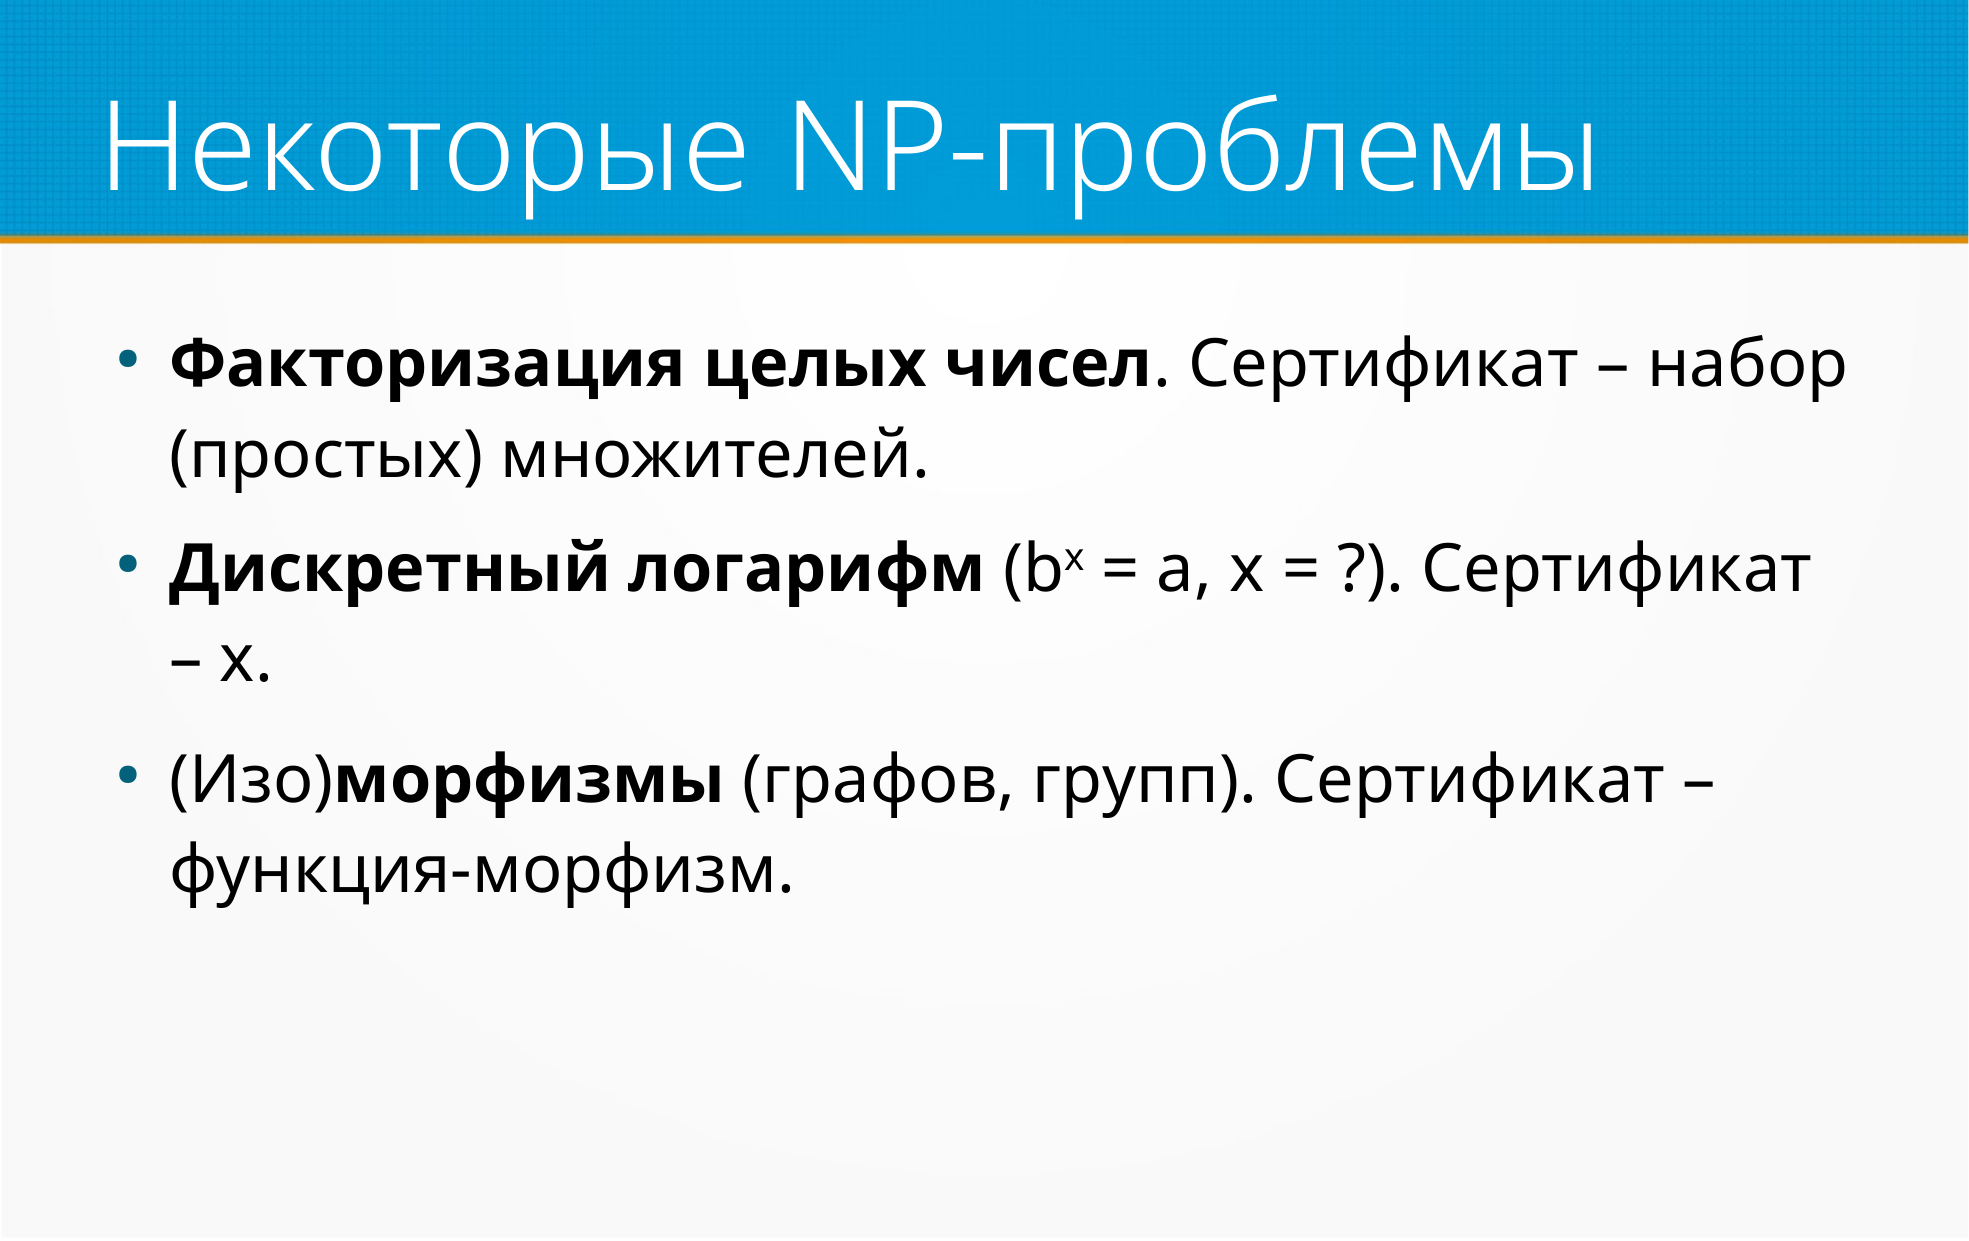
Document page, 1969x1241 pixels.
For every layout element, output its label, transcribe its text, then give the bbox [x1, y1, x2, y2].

title Некоторые NP-проблемы [98, 19, 1870, 227]
list Факторизация целых чисел. Сертификат – набор (простых) множителей. Дискретный логарифм (bx = a, x = ?). Сертификат – x. (Изо)морфизмы (графов, групп). Сертификат – функция-морфизм. [98, 315, 1861, 1081]
picture [0, 233, 1969, 1241]
